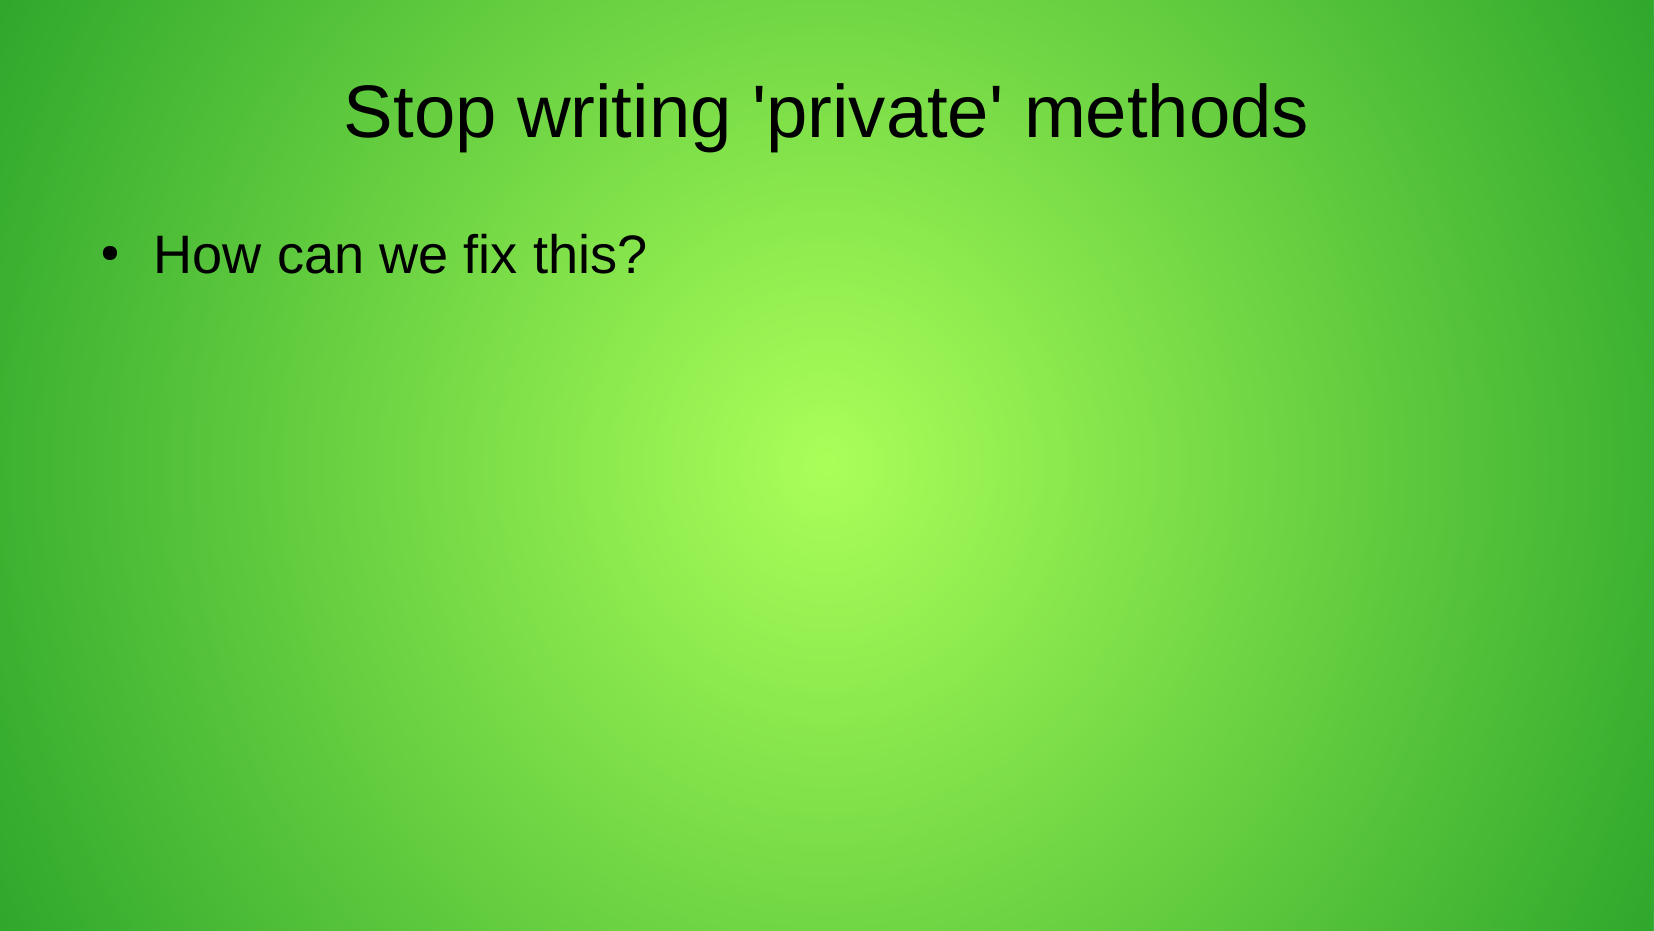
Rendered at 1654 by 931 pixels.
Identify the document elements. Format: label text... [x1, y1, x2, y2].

title Stop writing 'private' methods [82, 35, 1571, 189]
list How can we fix this? [82, 224, 1571, 764]
